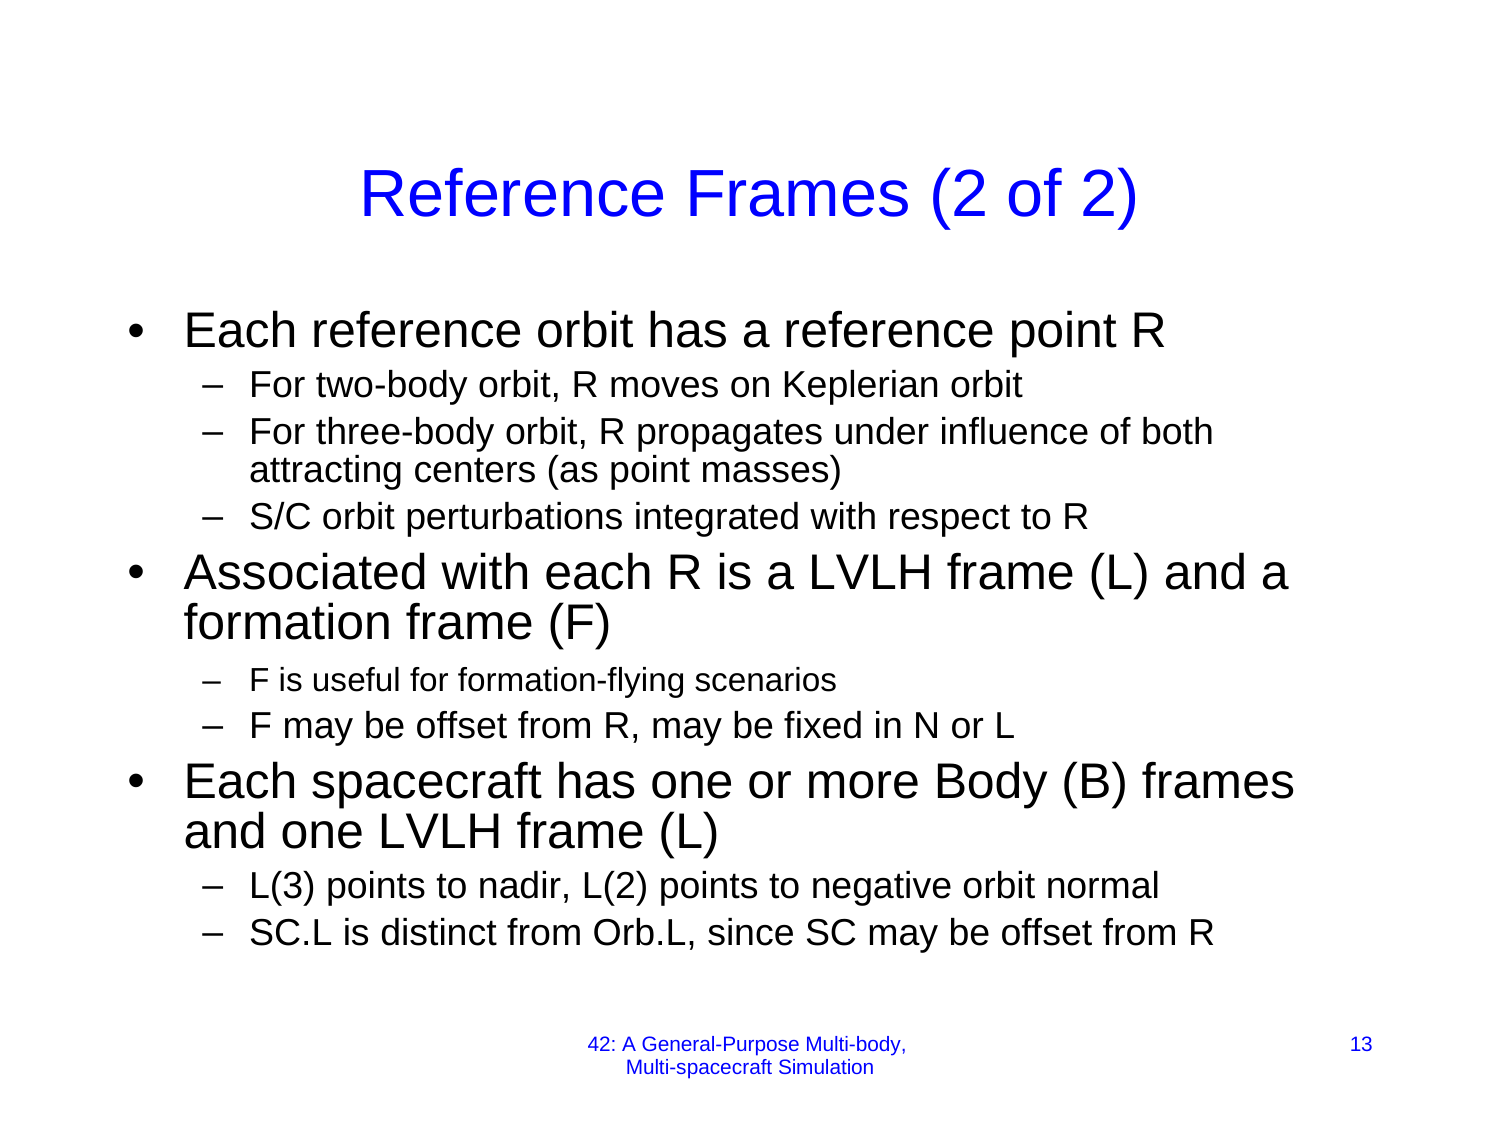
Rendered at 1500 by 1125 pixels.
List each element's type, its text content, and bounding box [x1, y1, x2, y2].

title Reference Frames (2 of 2) [112, 99, 1388, 288]
list Each reference orbit has a reference point R For two-body orbit, R moves on Keplerian orbit For three-body orbit, R propagates under influence of both attracting centers (as point masses) S/C orbit perturbations integrated with respect to R Associated with each R is a LVLH frame (L) and a formation frame (F) F is useful for formation-flying scenarios F may be offset from R, may be fixed in N or L Each spacecraft has one or more Body (B) frames and one LVLH frame (L) L(3) points to nadir, L(2) points to negative orbit normal SC.L is distinct from Orb.L, since SC may be offset from R [112, 299, 1388, 976]
